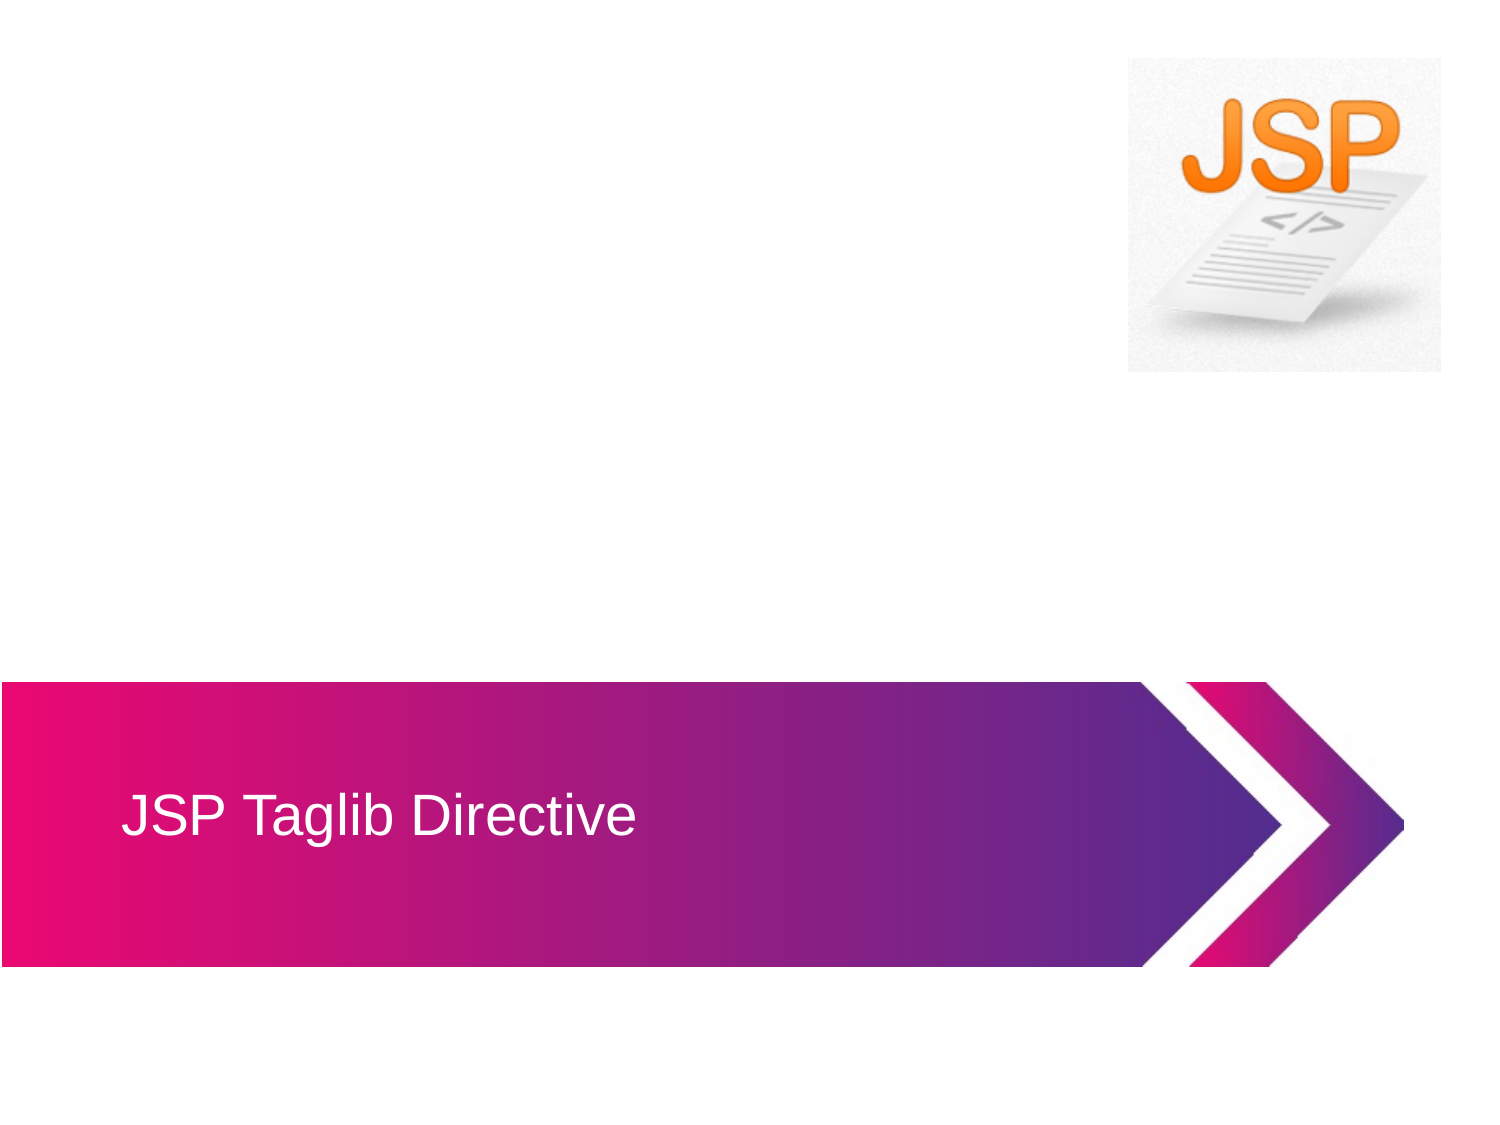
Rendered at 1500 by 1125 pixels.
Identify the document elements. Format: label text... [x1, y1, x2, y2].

picture [2, 682, 1404, 967]
picture [1128, 58, 1441, 372]
text_box JSP Taglib Directive [106, 775, 804, 856]
